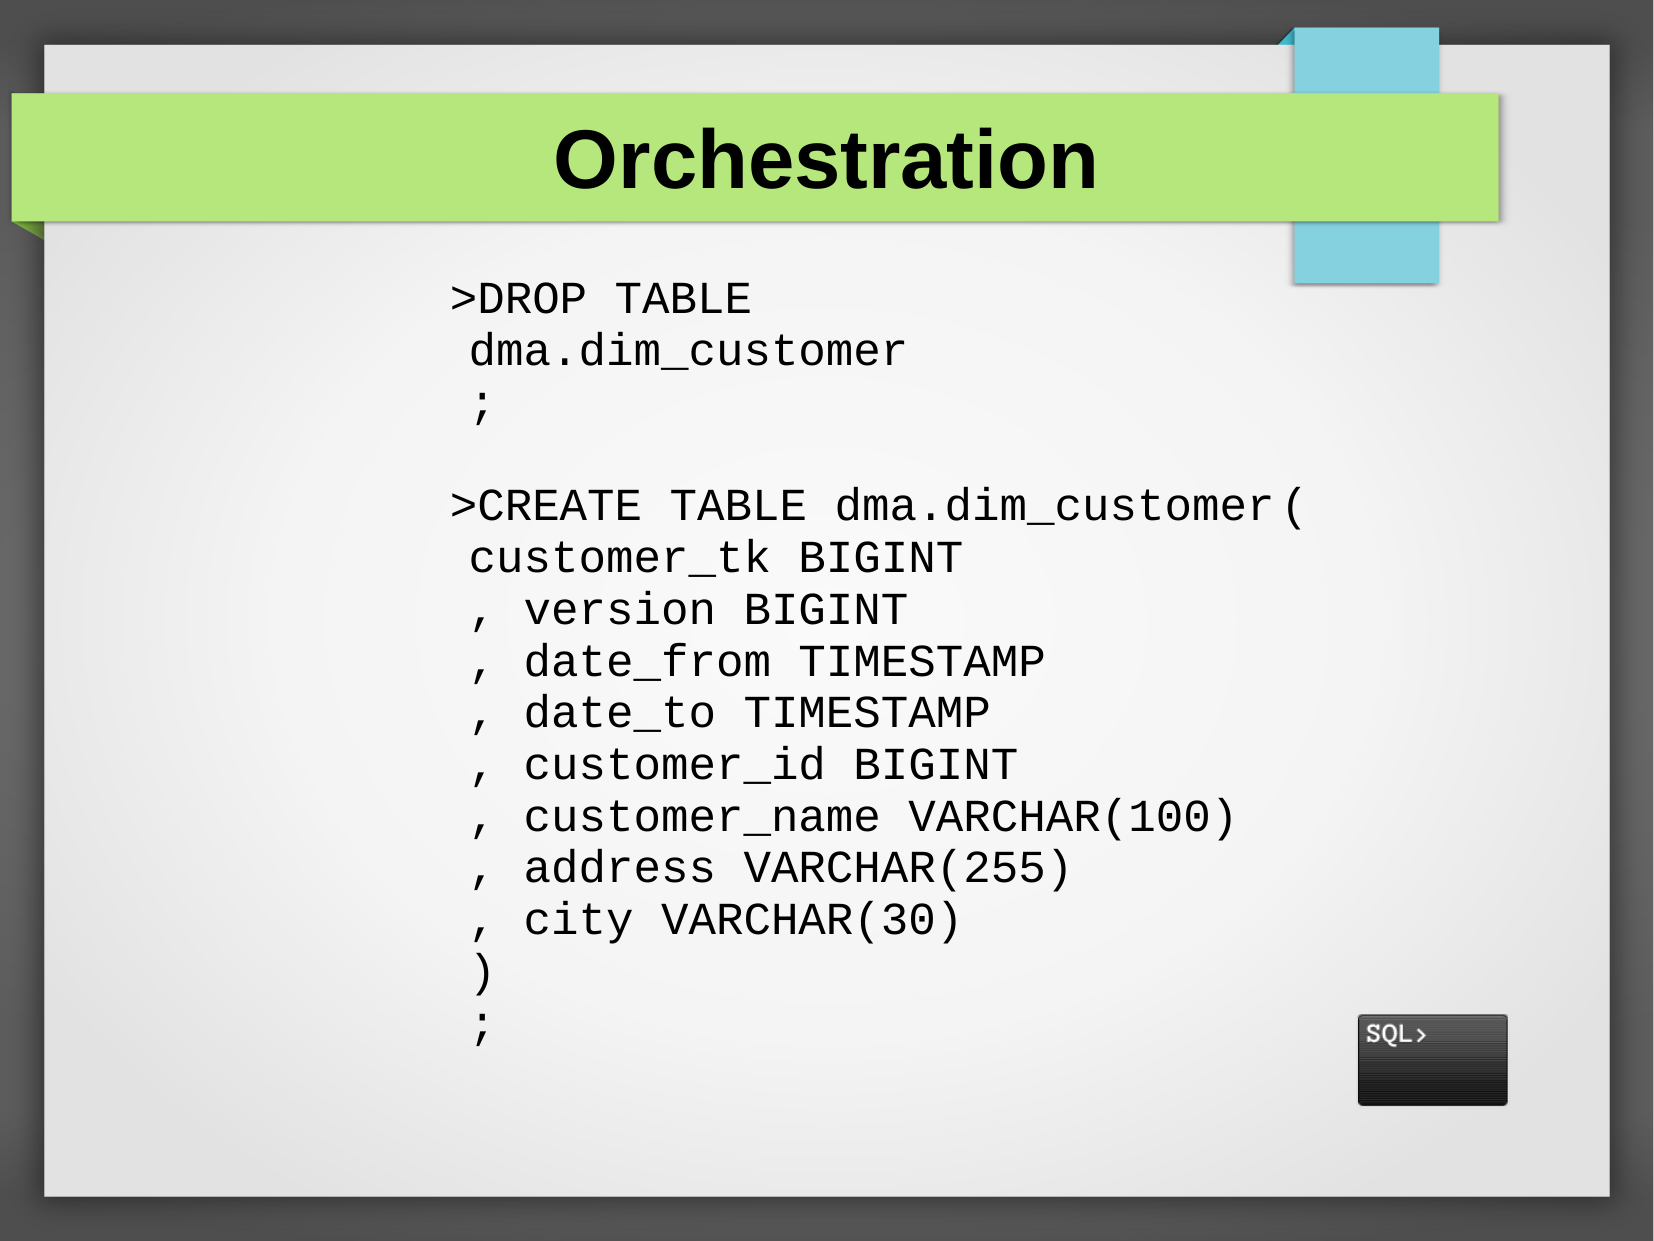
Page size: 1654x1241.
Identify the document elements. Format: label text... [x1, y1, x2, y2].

text_box >DROP TABLE dma.dim_customer ; >CREATE TABLE dma.dim_customer ( customer_tk BIGINT , version BIGINT , date_from TIMESTAMP , date_to TIMESTAMP , customer_id BIGINT , customer_name VARCHAR(100) , address VARCHAR(255) , city VARCHAR(30) ) ; [379, 268, 1504, 1168]
picture [0, 0, 1654, 1241]
title Orchestration [70, 106, 1583, 213]
